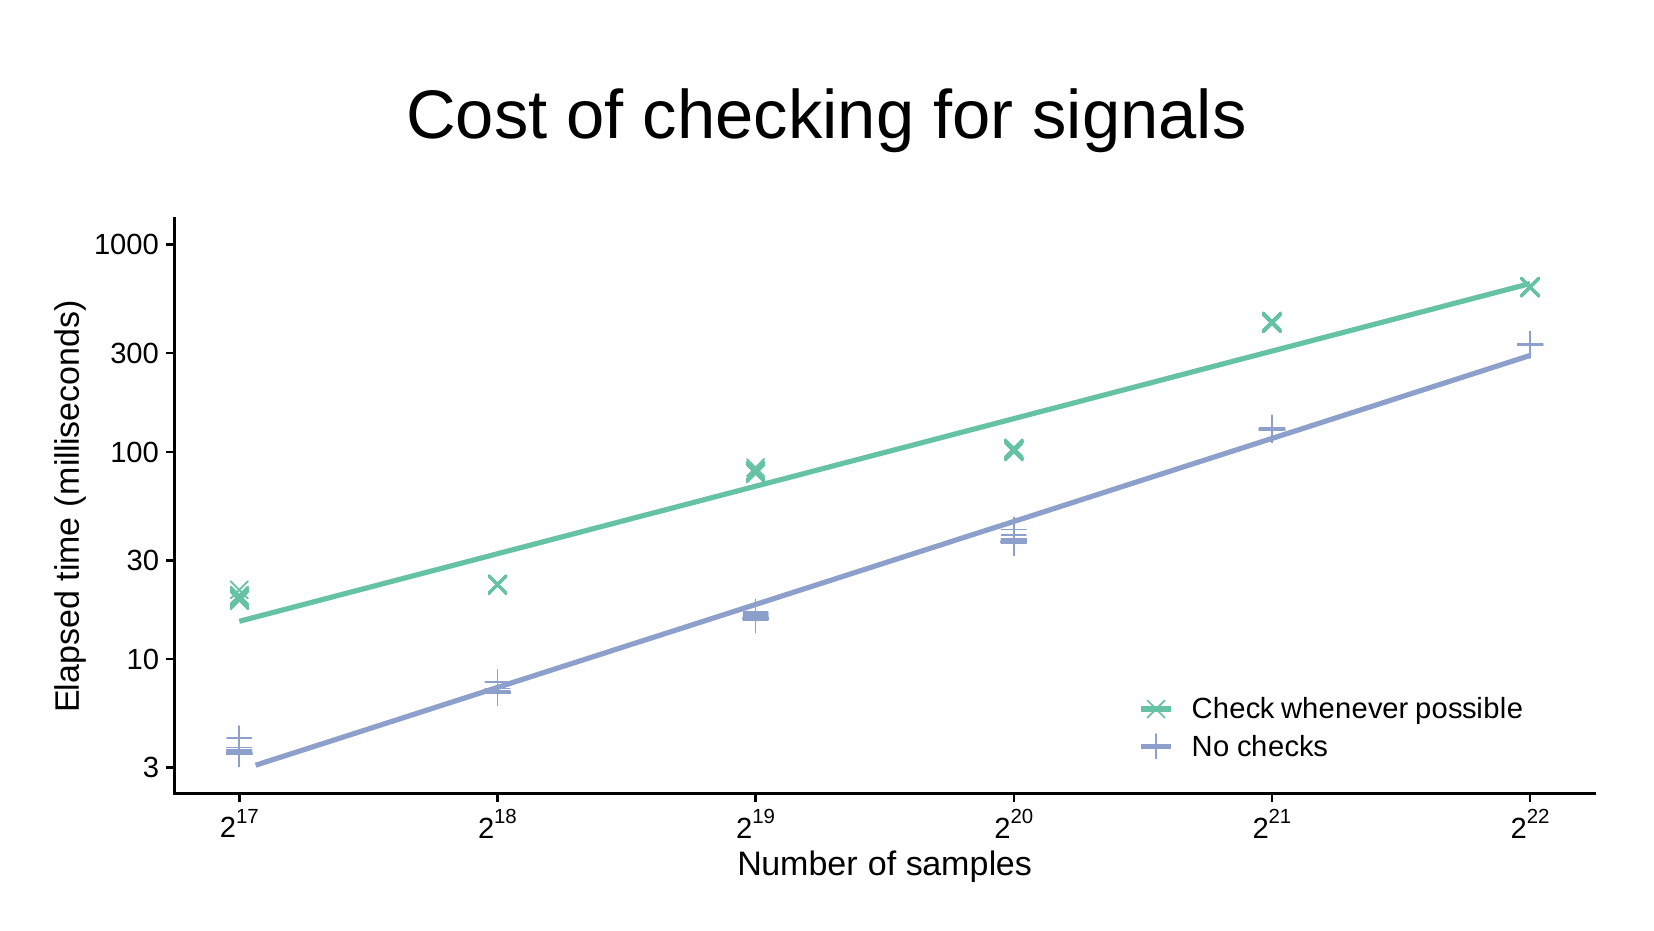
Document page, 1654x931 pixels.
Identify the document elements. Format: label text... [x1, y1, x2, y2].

title Cost of checking for signals [82, 37, 1571, 193]
picture [37, 200, 1613, 901]
